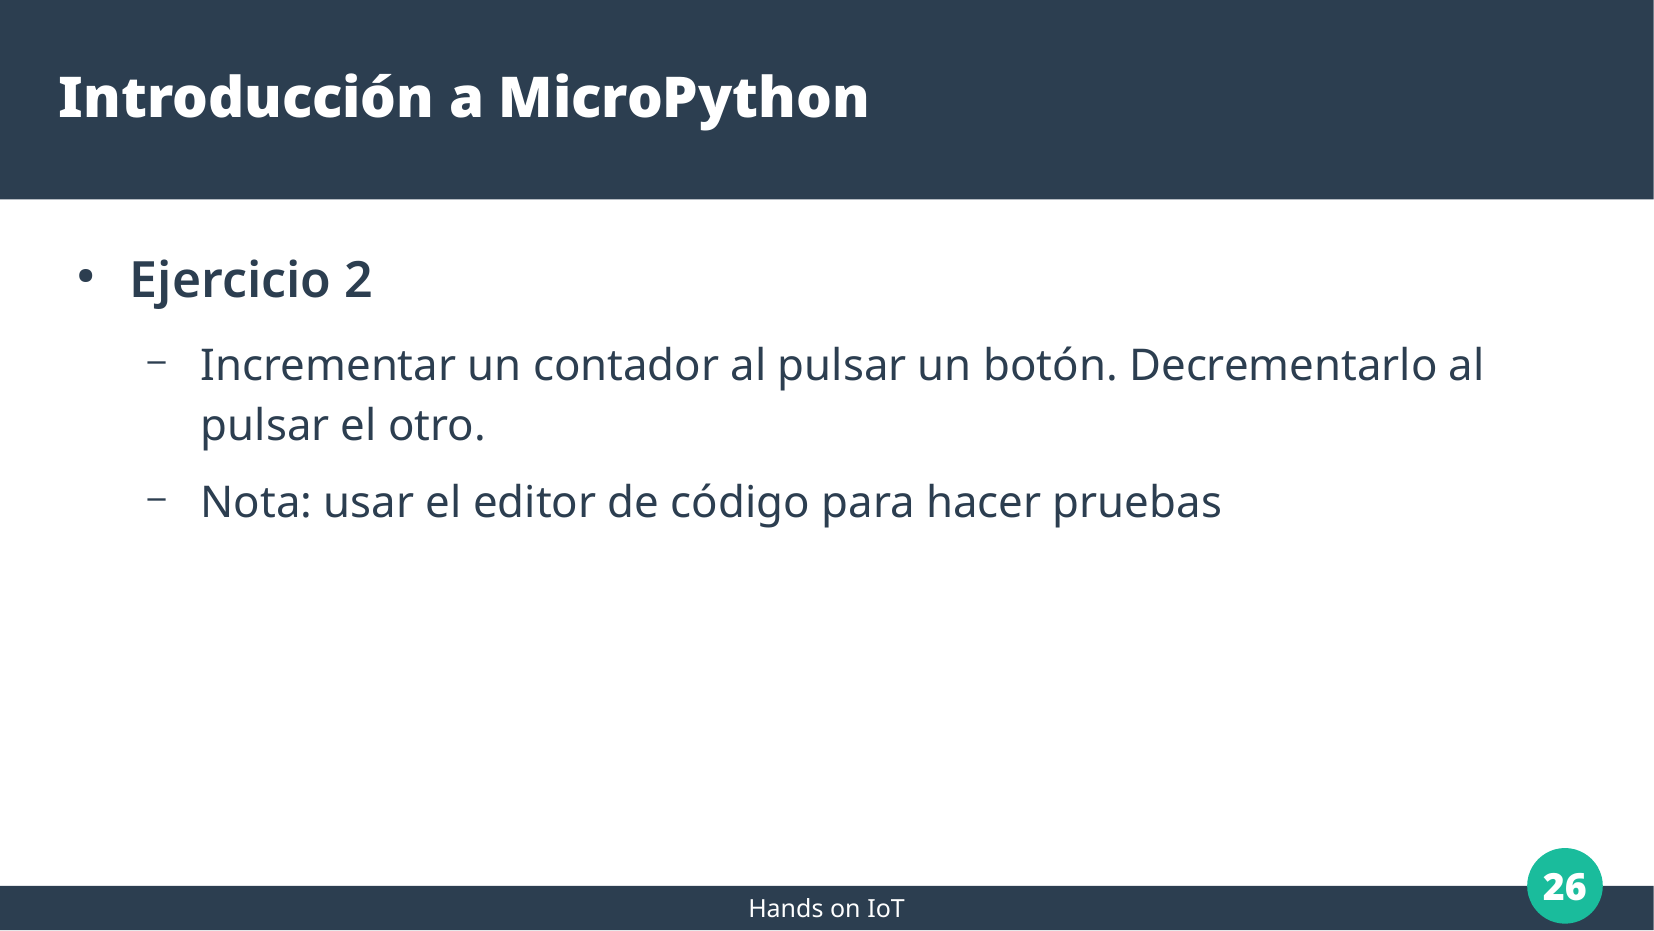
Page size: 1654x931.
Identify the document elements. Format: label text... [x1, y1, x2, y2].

title Introducción a MicroPython [59, 37, 1595, 155]
list Ejercicio 2 Incrementar un contador al pulsar un botón. Decrementarlo al pulsar el otro. Nota: usar el editor de código para hacer pruebas [59, 243, 1595, 864]
